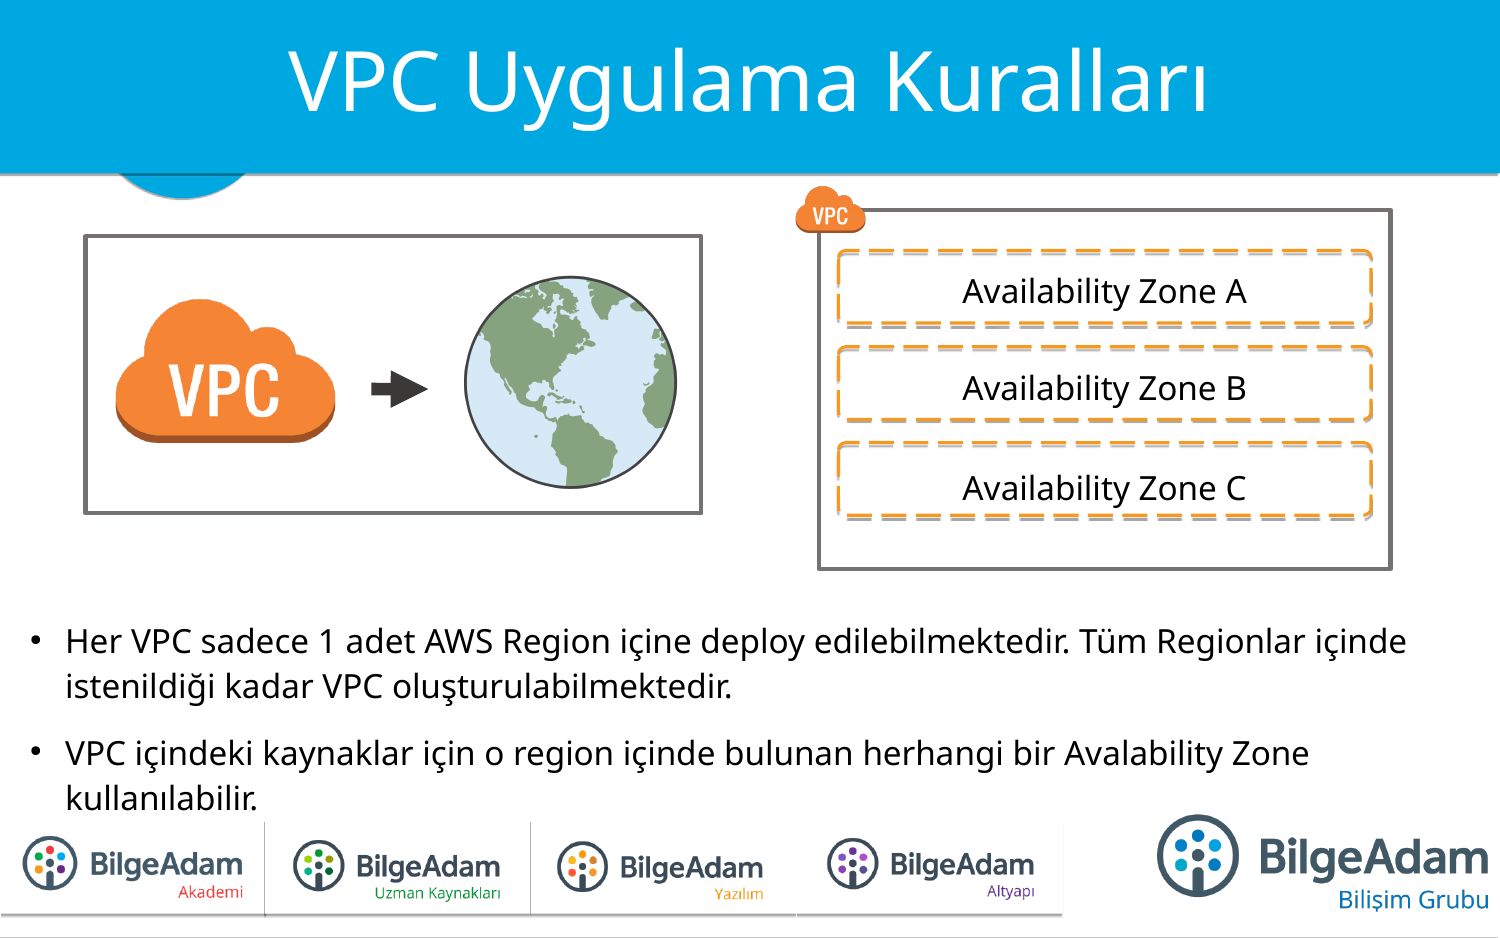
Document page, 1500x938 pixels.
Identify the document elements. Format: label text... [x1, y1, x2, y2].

picture [283, 805, 509, 936]
text_box Her VPC sadece 1 adet AWS Region içine deploy edilebilmektedir. Tüm Regionlar içinde istenildiği kadar VPC oluşturulabilmektedir. VPC içindeki kaynaklar için o region içinde bulunan herhangi bir Avalability Zone kullanılabilir. [15, 610, 1476, 789]
picture [817, 803, 1043, 934]
picture [113, 296, 337, 443]
text_box Availability Zone B [918, 360, 1291, 398]
picture [547, 805, 772, 935]
picture [439, 251, 699, 511]
picture [1141, 803, 1500, 925]
picture [795, 185, 866, 233]
picture [12, 830, 252, 903]
text_box Availability Zone A [918, 262, 1291, 301]
title VPC Uygulama Kuralları [76, 0, 1424, 198]
text_box Availability Zone C [918, 459, 1291, 497]
